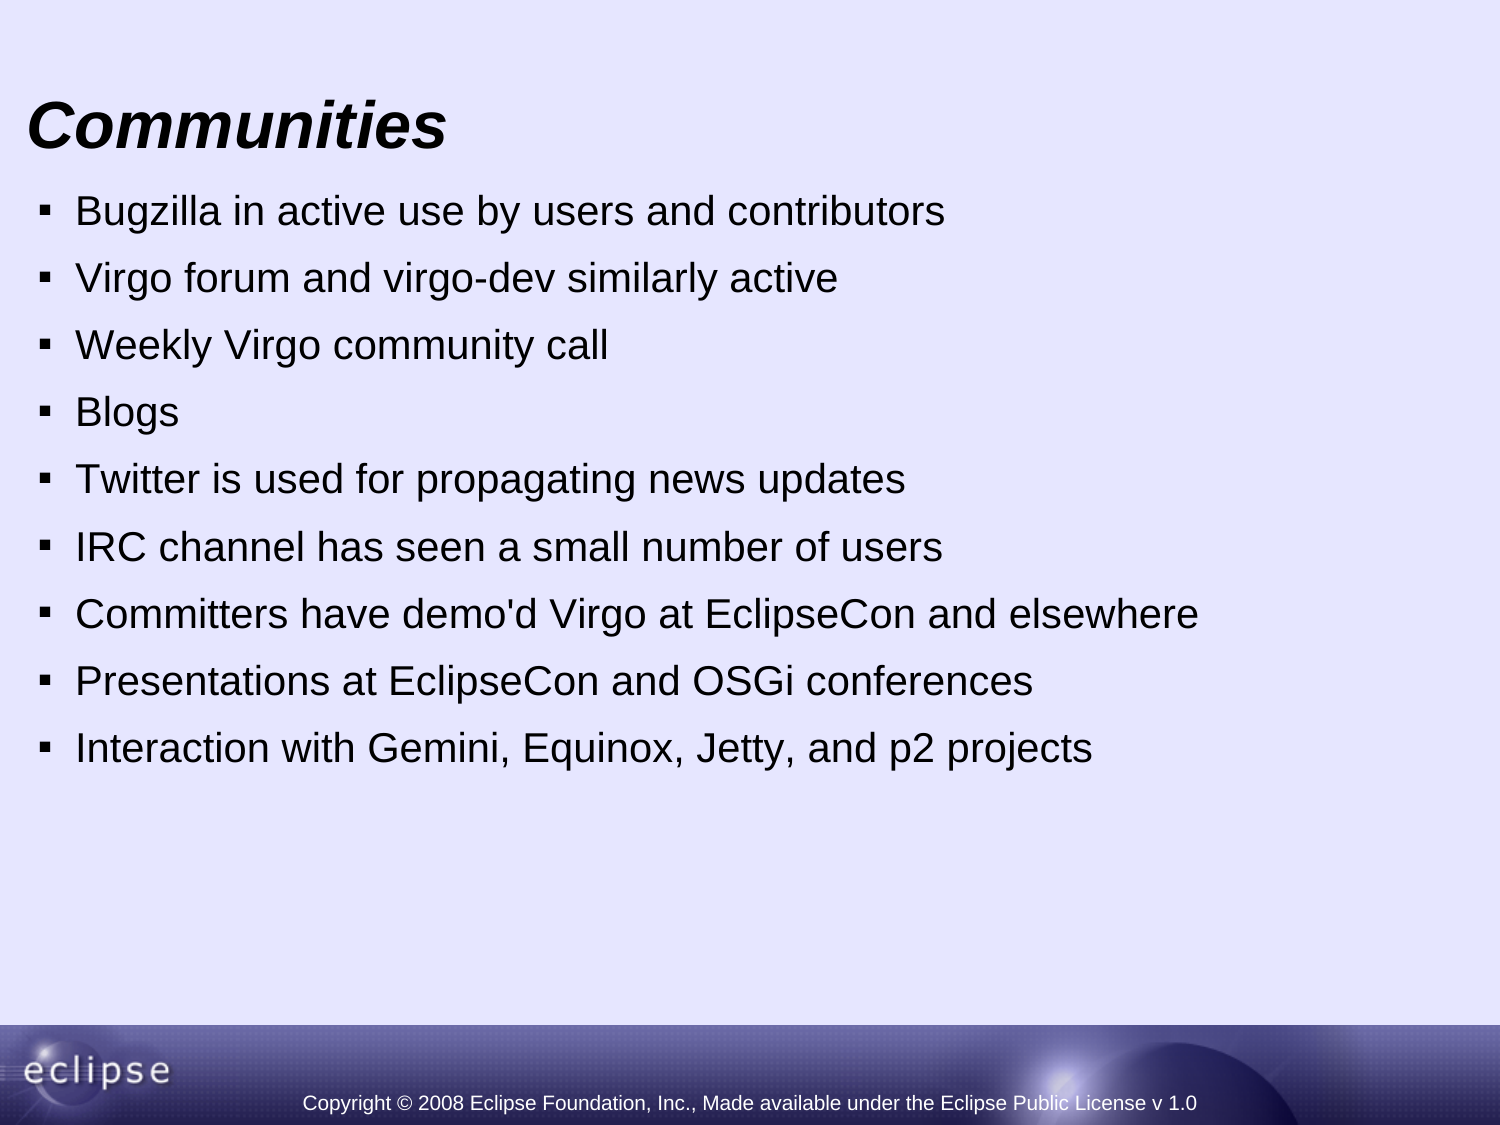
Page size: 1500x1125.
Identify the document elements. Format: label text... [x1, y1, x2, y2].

picture [0, 1025, 1500, 1125]
title Communities [26, 84, 1474, 172]
list Bugzilla in active use by users and contributors Virgo forum and virgo-dev similarly active Weekly Virgo community call Blogs Twitter is used for propagating news updates IRC channel has seen a small number of users Committers have demo'd Virgo at EclipseCon and elsewhere Presentations at EclipseCon and OSGi conferences Interaction with Gemini, Equinox, Jetty, and p2 projects [37, 187, 1463, 1021]
